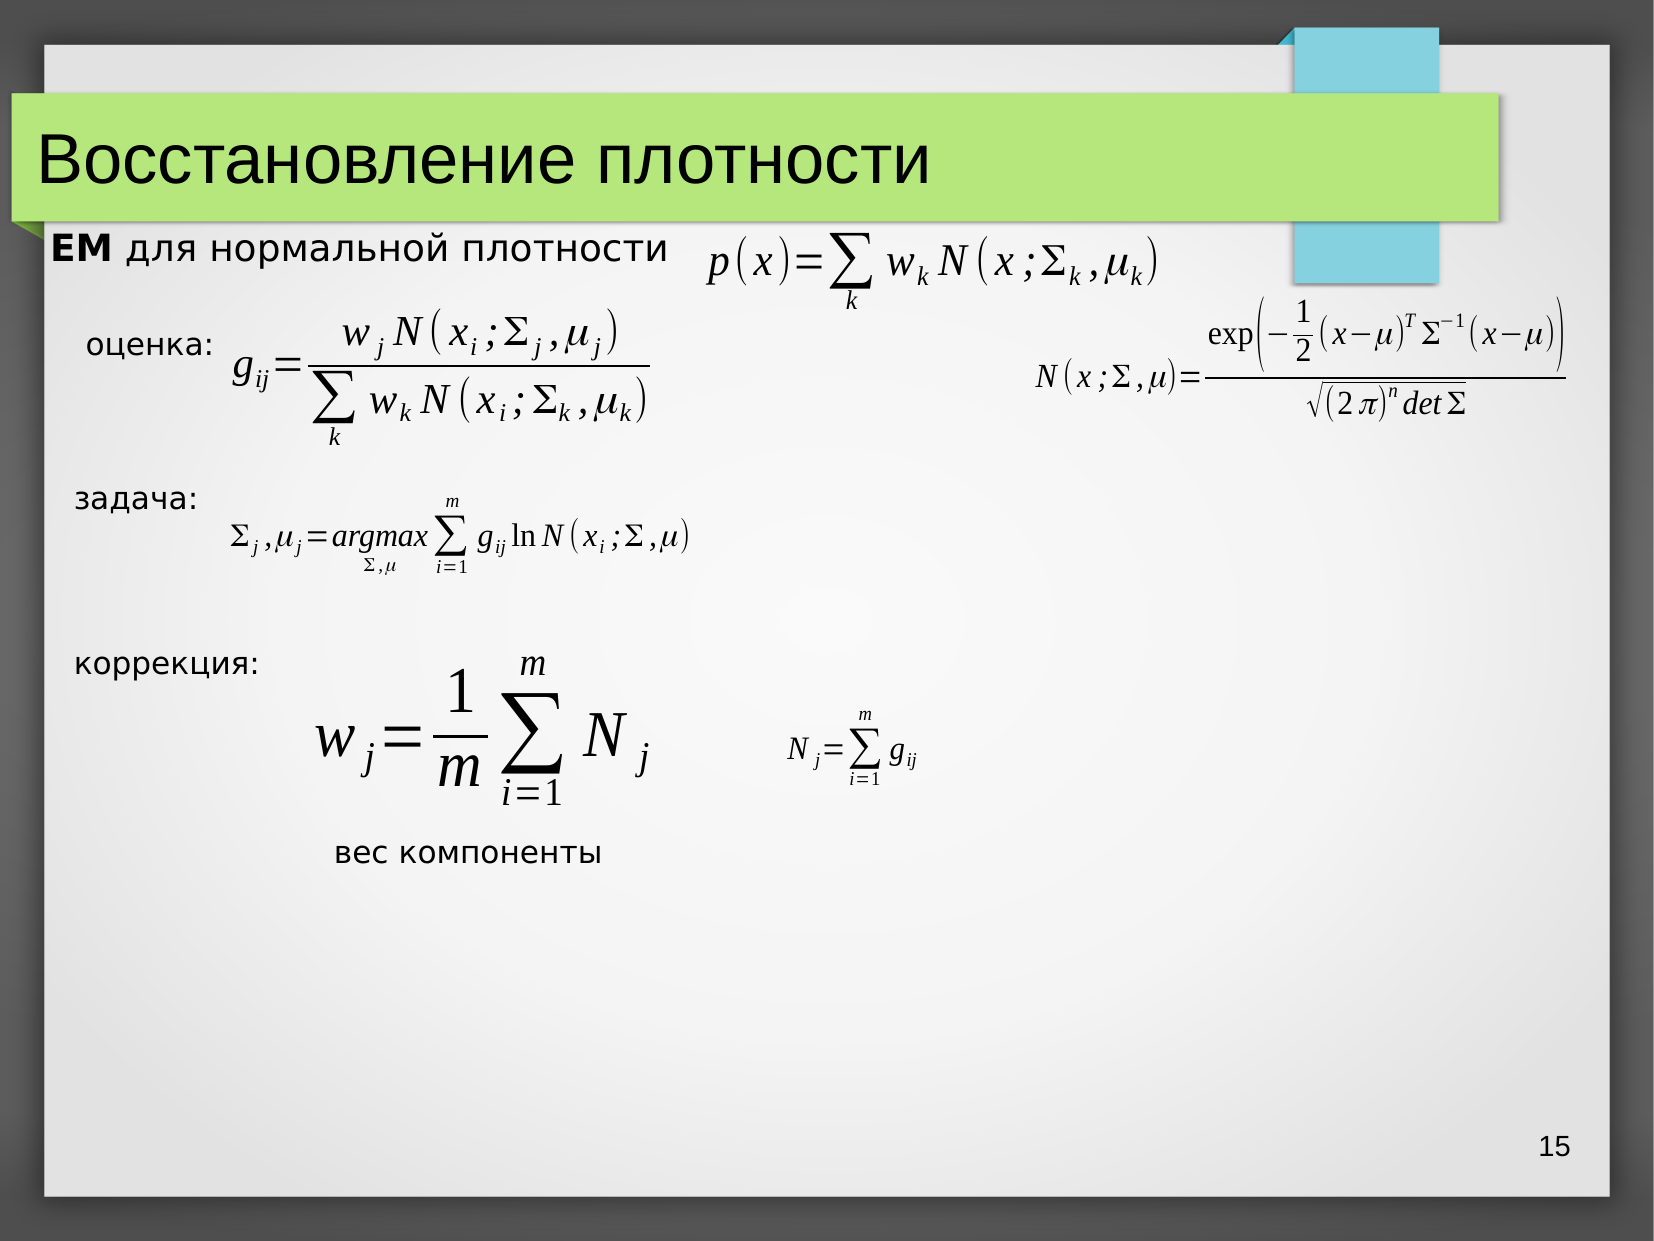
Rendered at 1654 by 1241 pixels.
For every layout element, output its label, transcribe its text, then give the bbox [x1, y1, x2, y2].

chart [779, 706, 924, 792]
text_box EM для нормальной плотности [35, 219, 1170, 296]
chart [696, 229, 1575, 426]
title Восстановление плотности [35, 118, 1489, 200]
text_box вес компоненты [318, 826, 662, 886]
chart [222, 494, 697, 579]
text_box задача: [59, 473, 225, 532]
text_box коррекция: [59, 637, 284, 697]
chart [307, 649, 657, 818]
chart [224, 307, 659, 454]
text_box оценка: [70, 318, 224, 378]
picture [0, 0, 1654, 1241]
